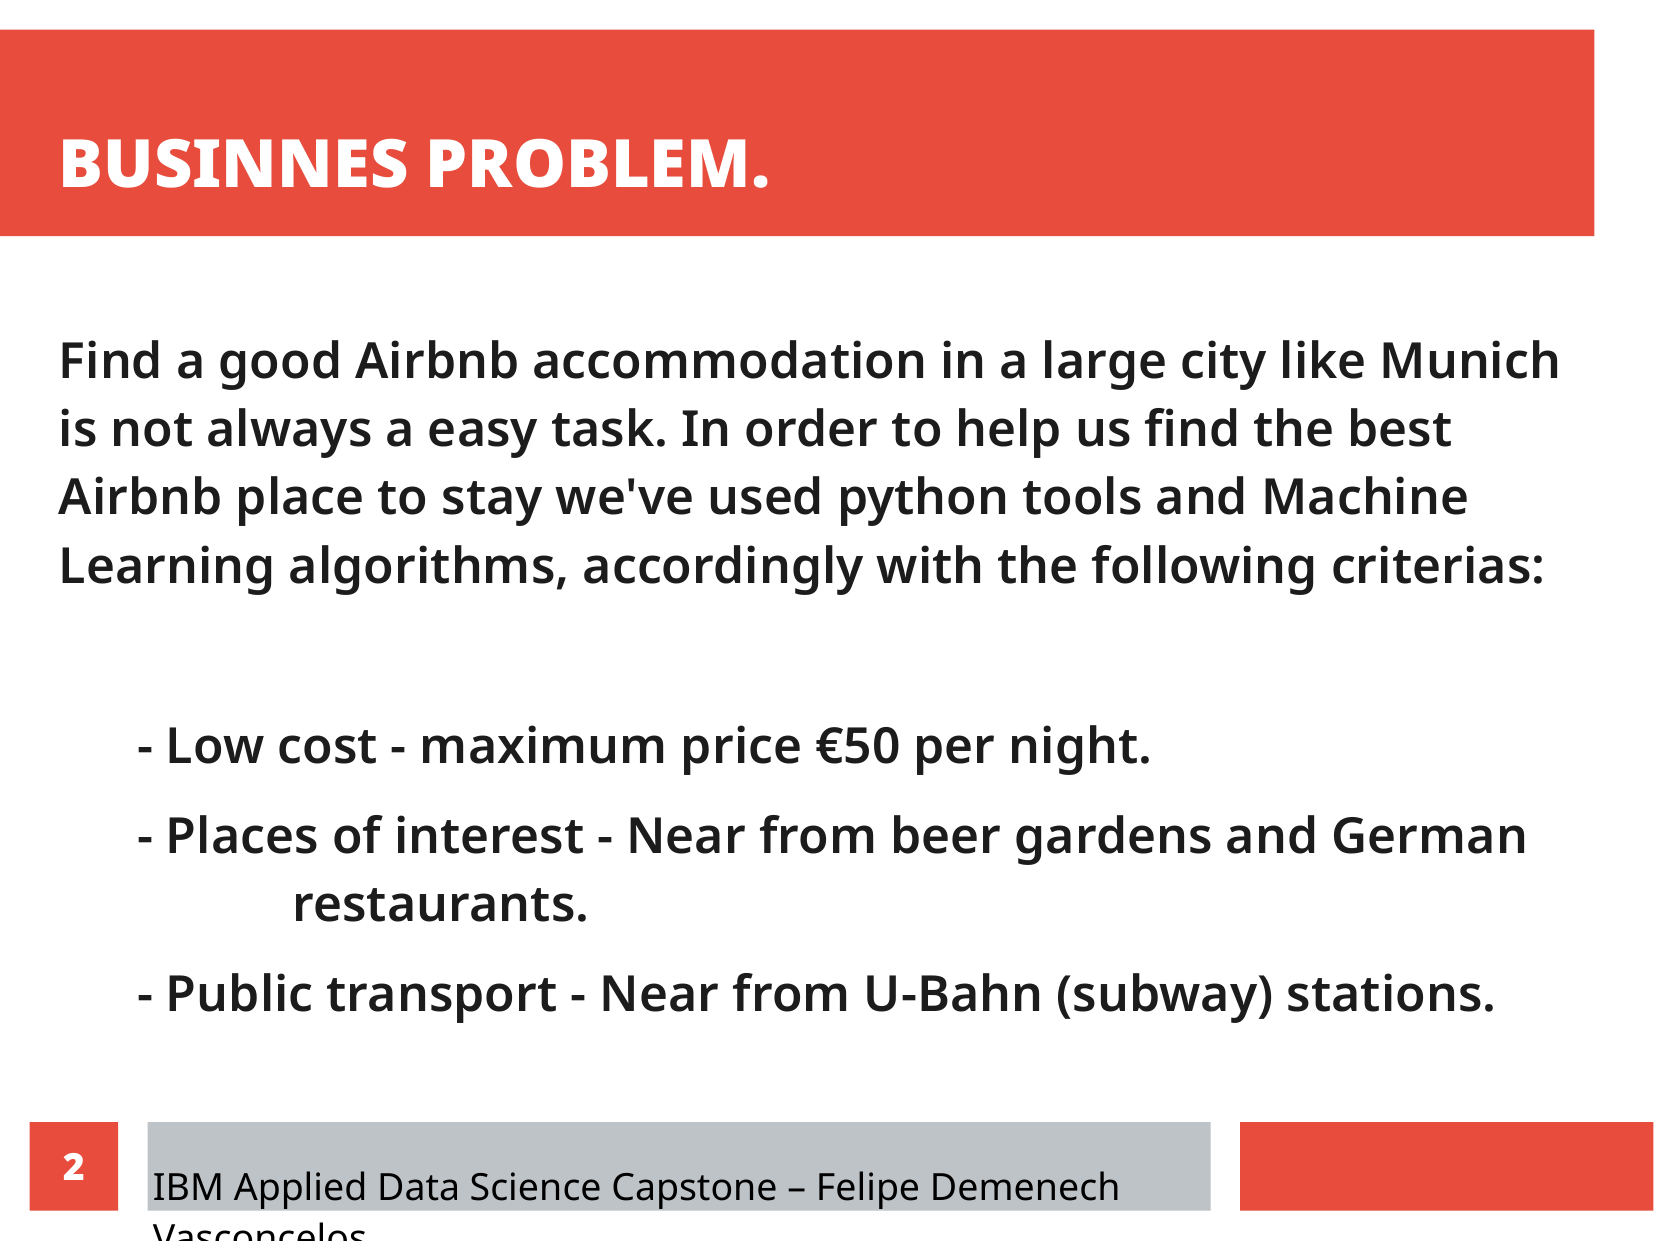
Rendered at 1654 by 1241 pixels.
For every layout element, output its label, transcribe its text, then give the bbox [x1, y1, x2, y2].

title BUSINNES PROBLEM. [59, 59, 1595, 207]
text_box IBM Applied Data Science Capstone – Felipe Demenech Vasconcelos. [138, 1152, 1235, 1241]
list Find a good Airbnb accommodation in a large city like Munich is not always a easy task. In order to help us find the best Airbnb place to stay we've used python tools and Machine Learning algorithms, accordingly with the following criterias: - Low cost - maximum price €50 per night. - Places of interest - Near from beer gardens and German restaurants. - Public transport - Near from U-Bahn (subway) stations. [59, 324, 1565, 1093]
